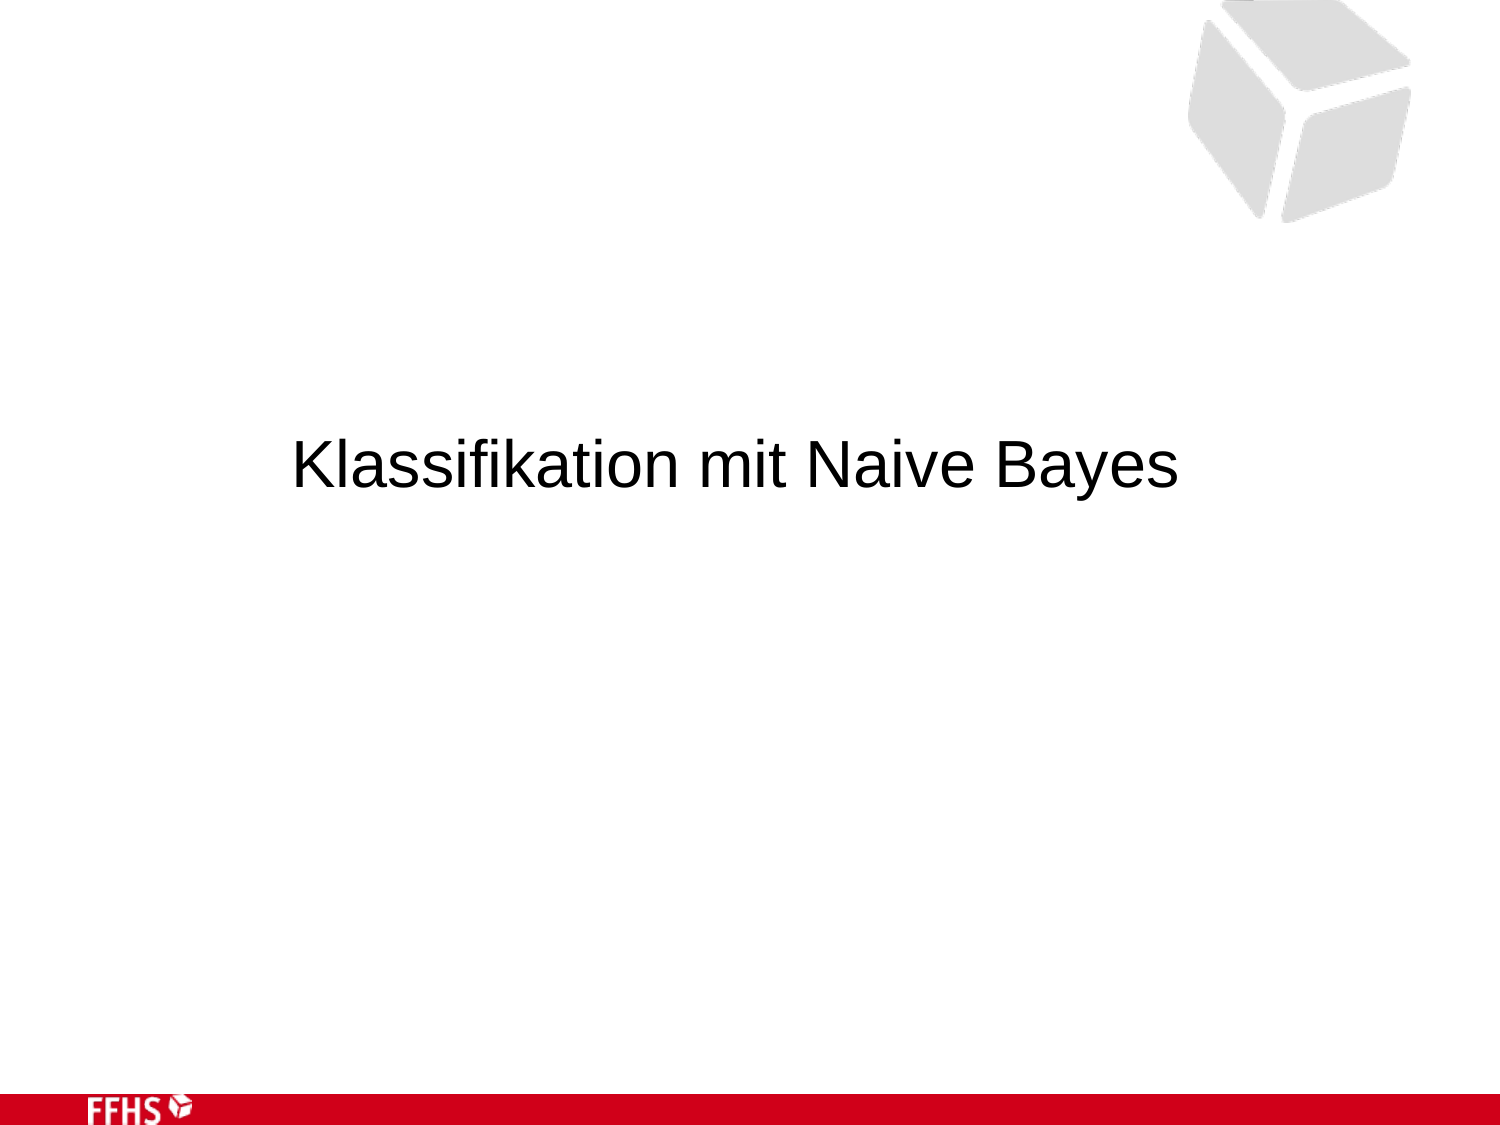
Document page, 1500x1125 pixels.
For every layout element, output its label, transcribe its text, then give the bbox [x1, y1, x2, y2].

title Klassifikation mit Naive Bayes [95, 352, 1396, 577]
picture [1188, 0, 1411, 223]
picture [0, 1094, 1500, 1125]
